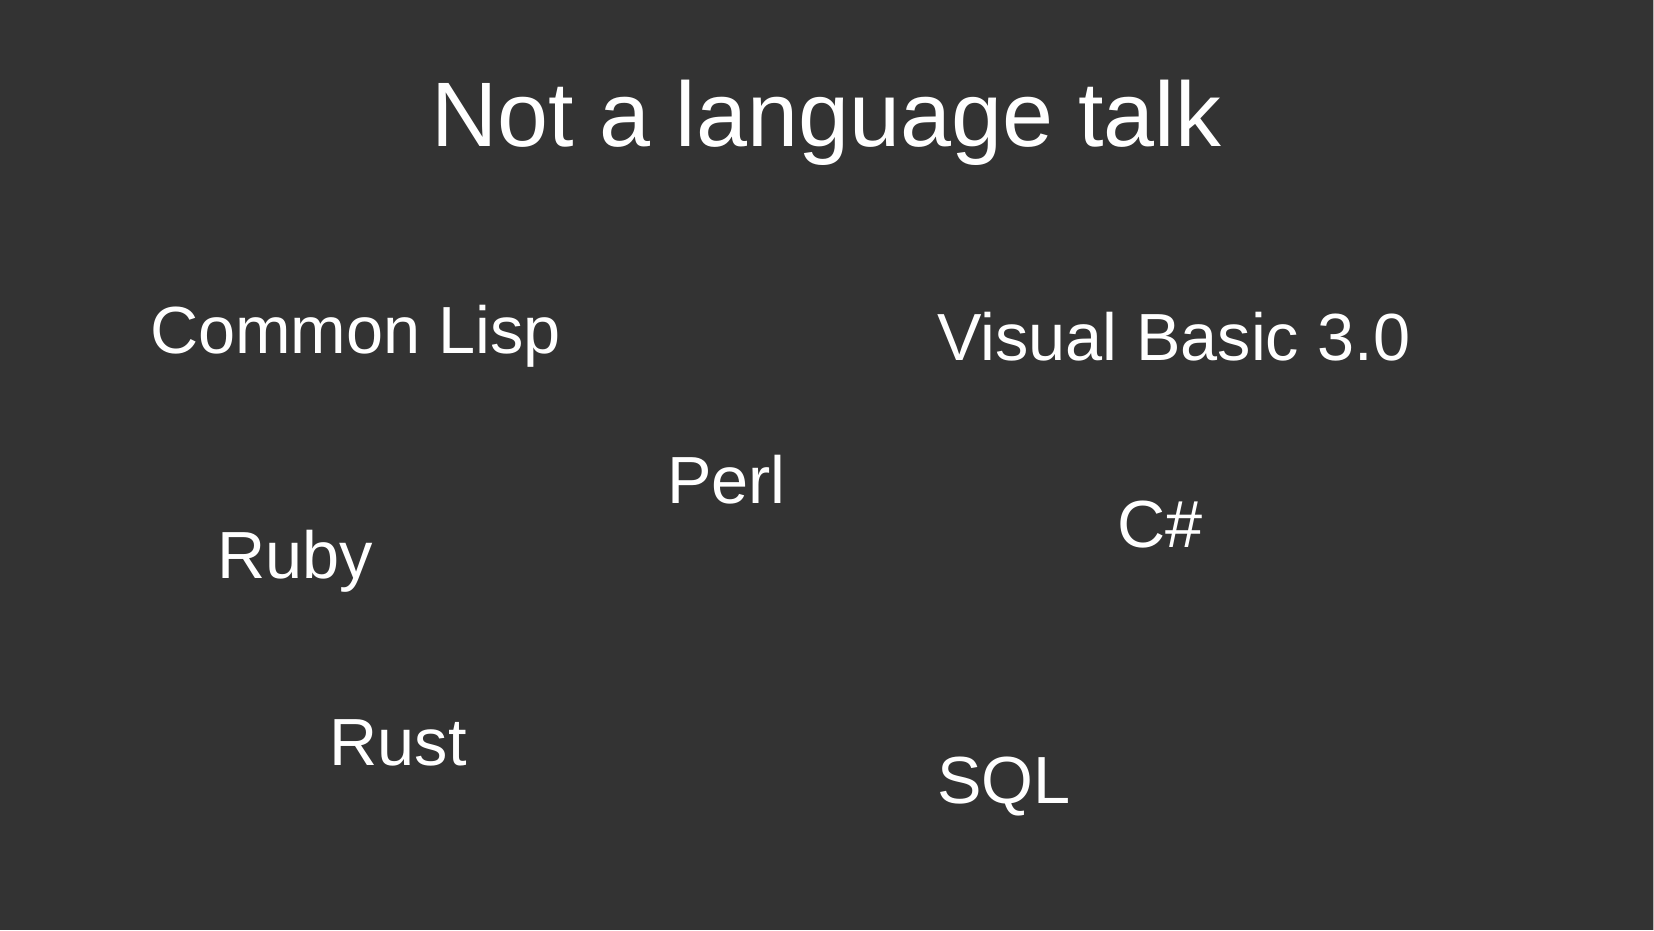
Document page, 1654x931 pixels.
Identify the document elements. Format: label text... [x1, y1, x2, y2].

list Visual Basic 3.0 [937, 300, 1530, 420]
title Not a language talk [82, 37, 1571, 193]
list Ruby [217, 517, 443, 638]
list Common Lisp [150, 292, 593, 413]
list Perl [667, 442, 885, 563]
list C# [1117, 487, 1560, 608]
list SQL [937, 742, 1380, 863]
list Rust [329, 705, 548, 826]
